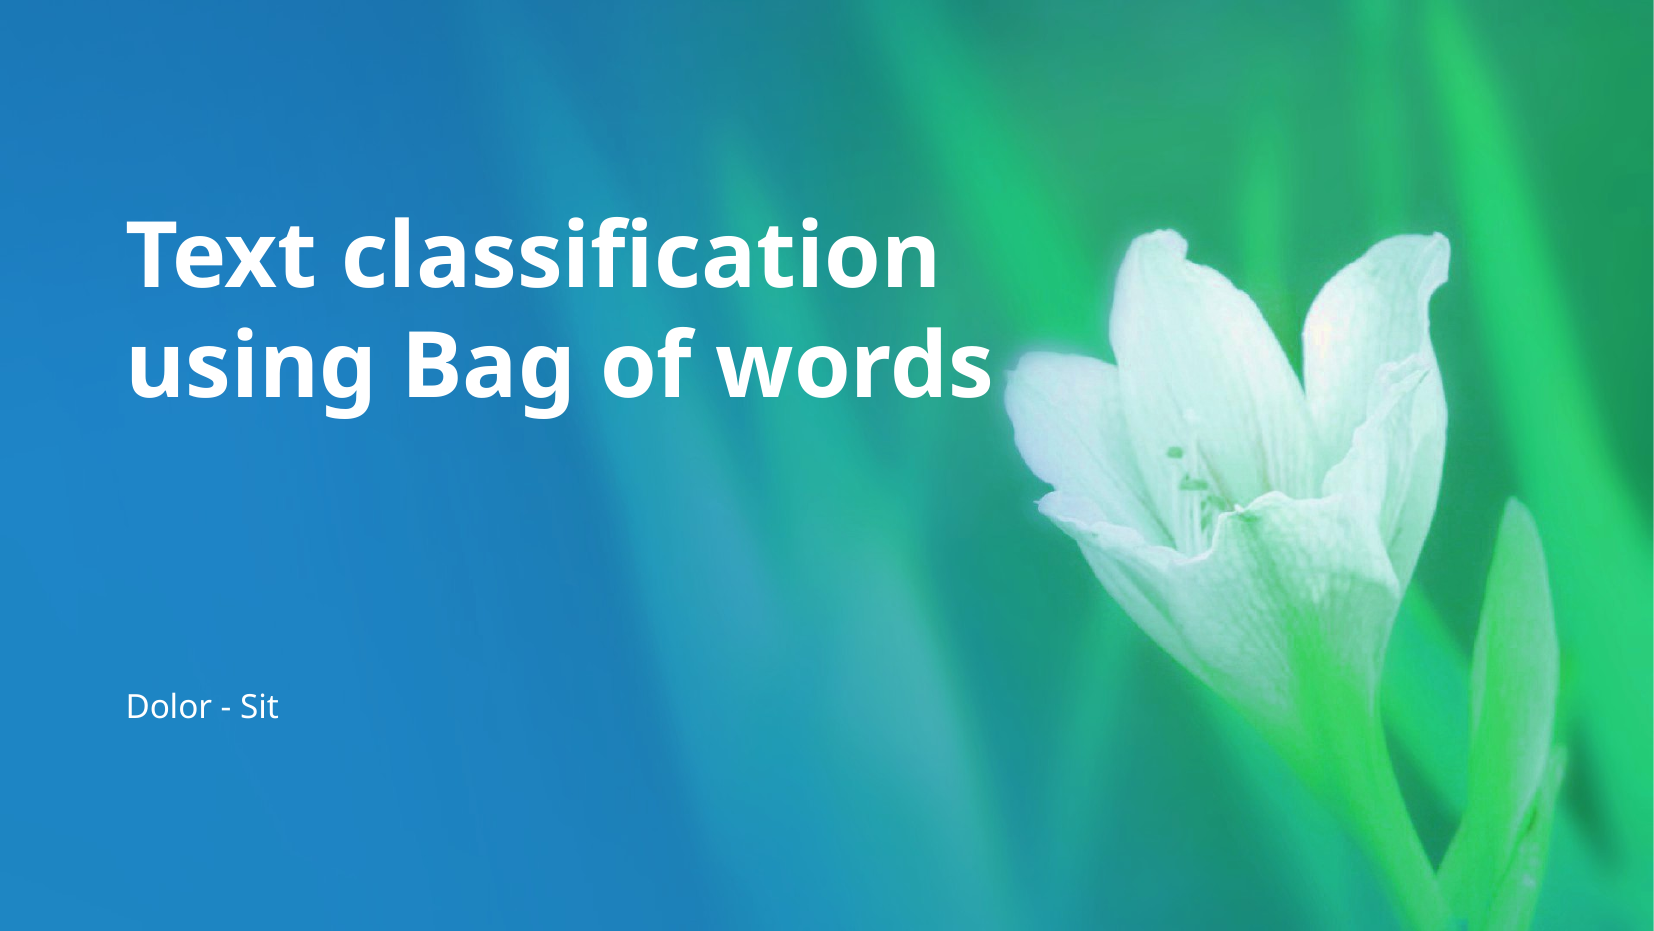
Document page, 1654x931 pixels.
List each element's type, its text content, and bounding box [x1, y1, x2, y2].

text_box Dolor - Sit [110, 677, 591, 733]
text_box Text classification using Bag of words [110, 188, 1156, 424]
picture [0, 0, 1654, 931]
